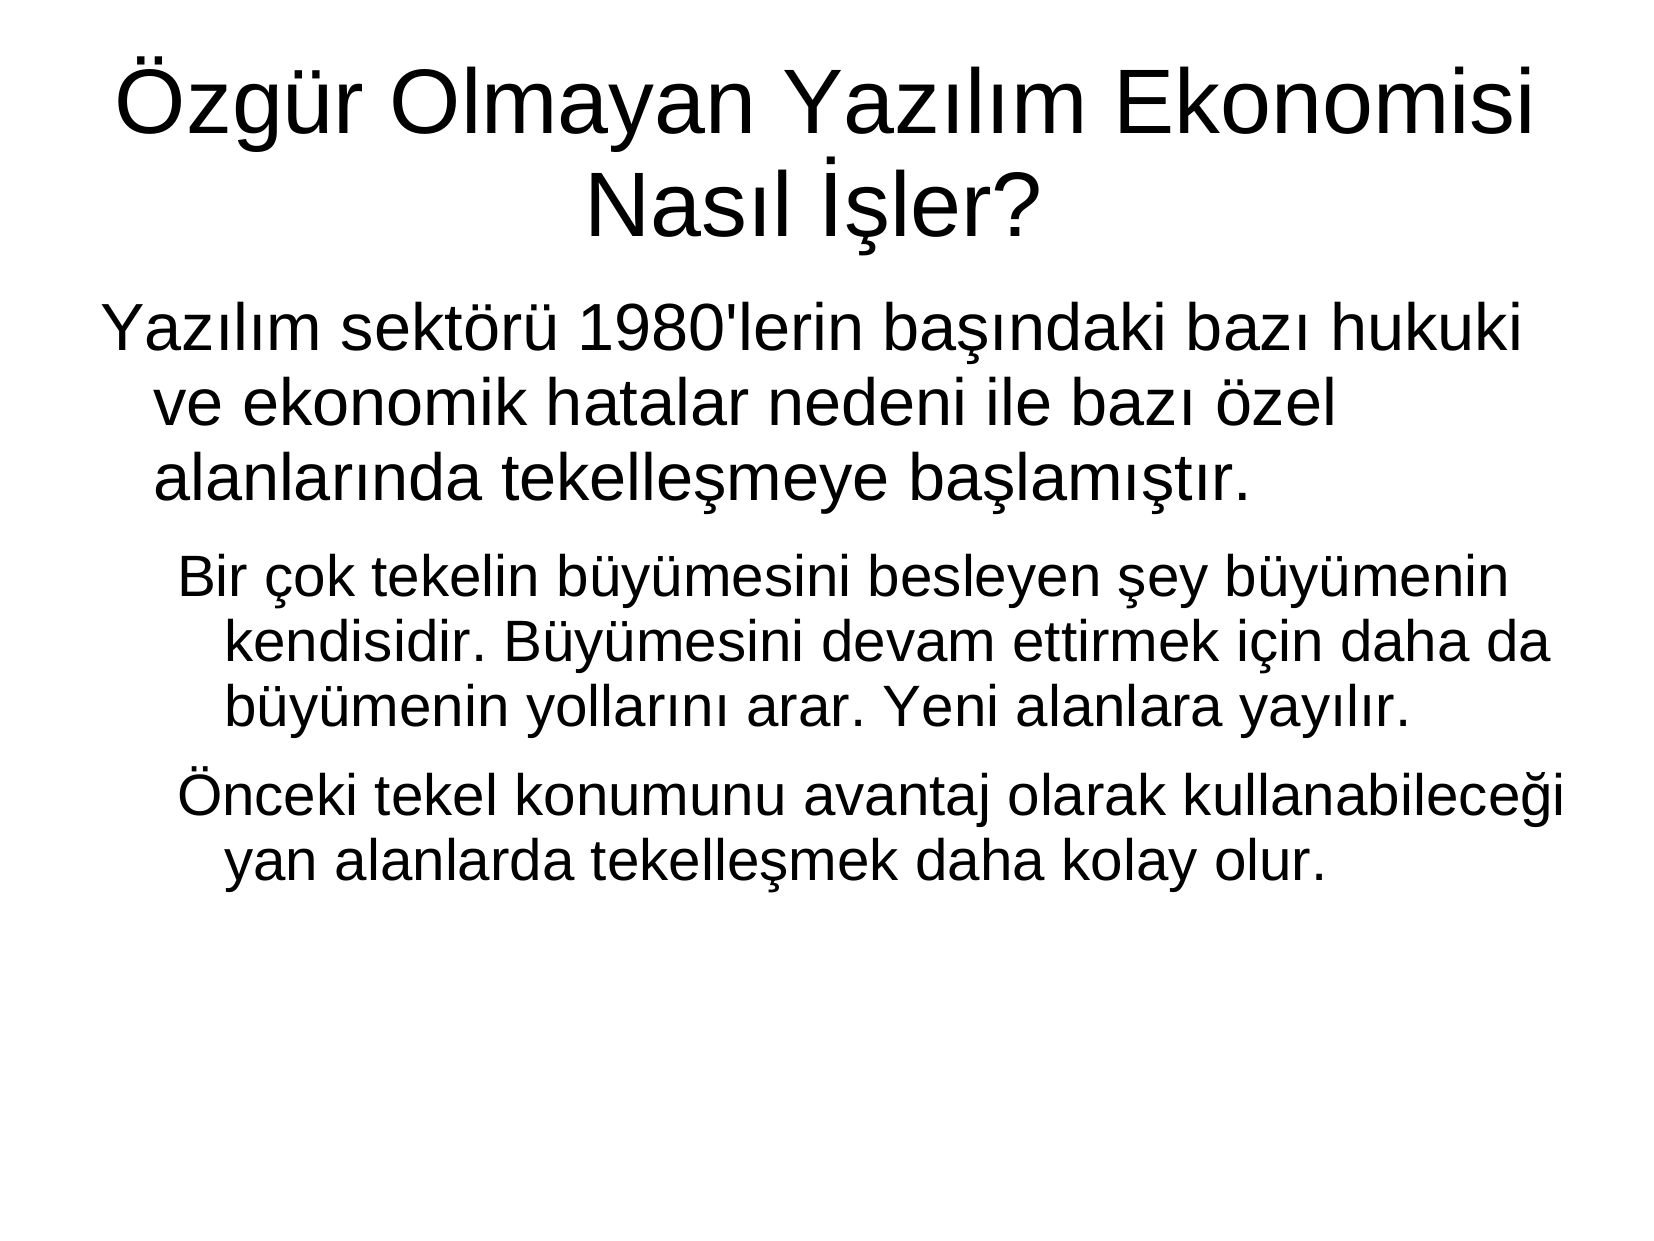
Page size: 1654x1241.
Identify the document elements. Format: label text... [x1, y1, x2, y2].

title Özgür Olmayan Yazılım Ekonomisi Nasıl İşler? [82, 39, 1571, 267]
list Yazılım sektörü 1980'lerin başındaki bazı hukuki ve ekonomik hatalar nedeni ile bazı özel alanlarında tekelleşmeye başlamıştır. Bir çok tekelin büyümesini besleyen şey büyümenin kendisidir. Büyümesini devam ettirmek için daha da büyümenin yollarını arar. Yeni alanlara yayılır. Önceki tekel konumunu avantaj olarak kullanabileceği yan alanlarda tekelleşmek daha kolay olur. [82, 290, 1571, 1109]
